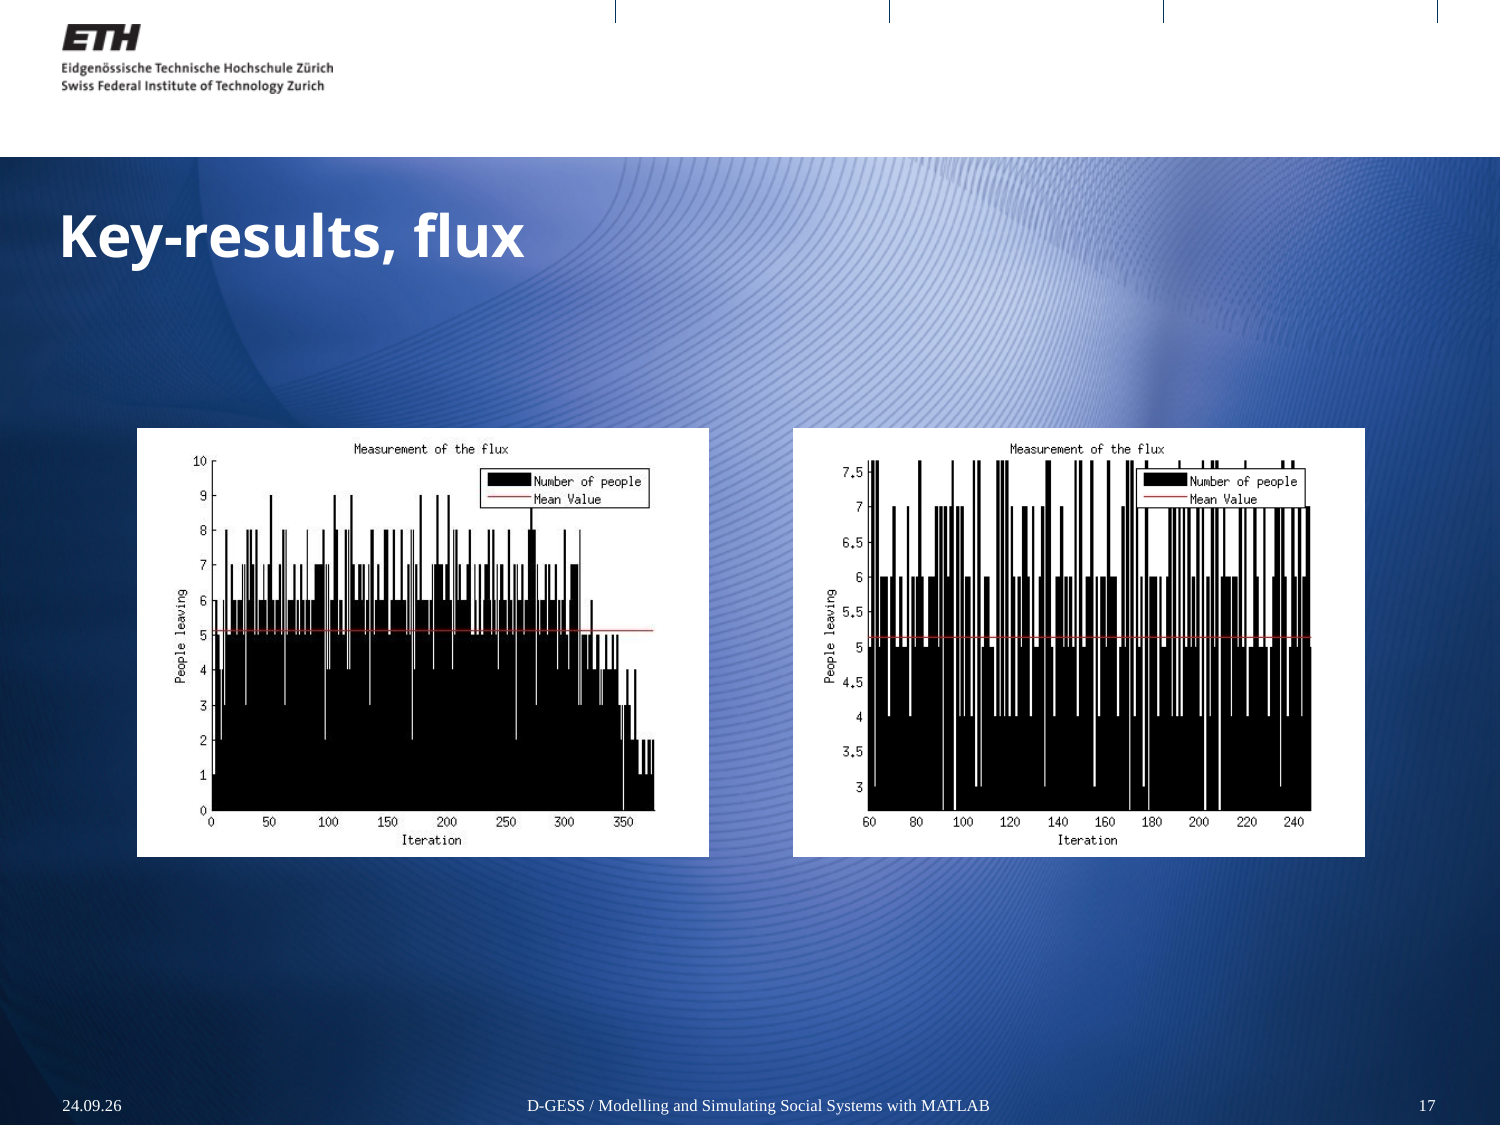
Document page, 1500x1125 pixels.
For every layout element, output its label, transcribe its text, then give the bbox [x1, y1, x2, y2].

list [59, 395, 1426, 1018]
picture [62, 24, 333, 94]
title Key-results, flux [59, 194, 1409, 383]
picture [0, 157, 1500, 1125]
